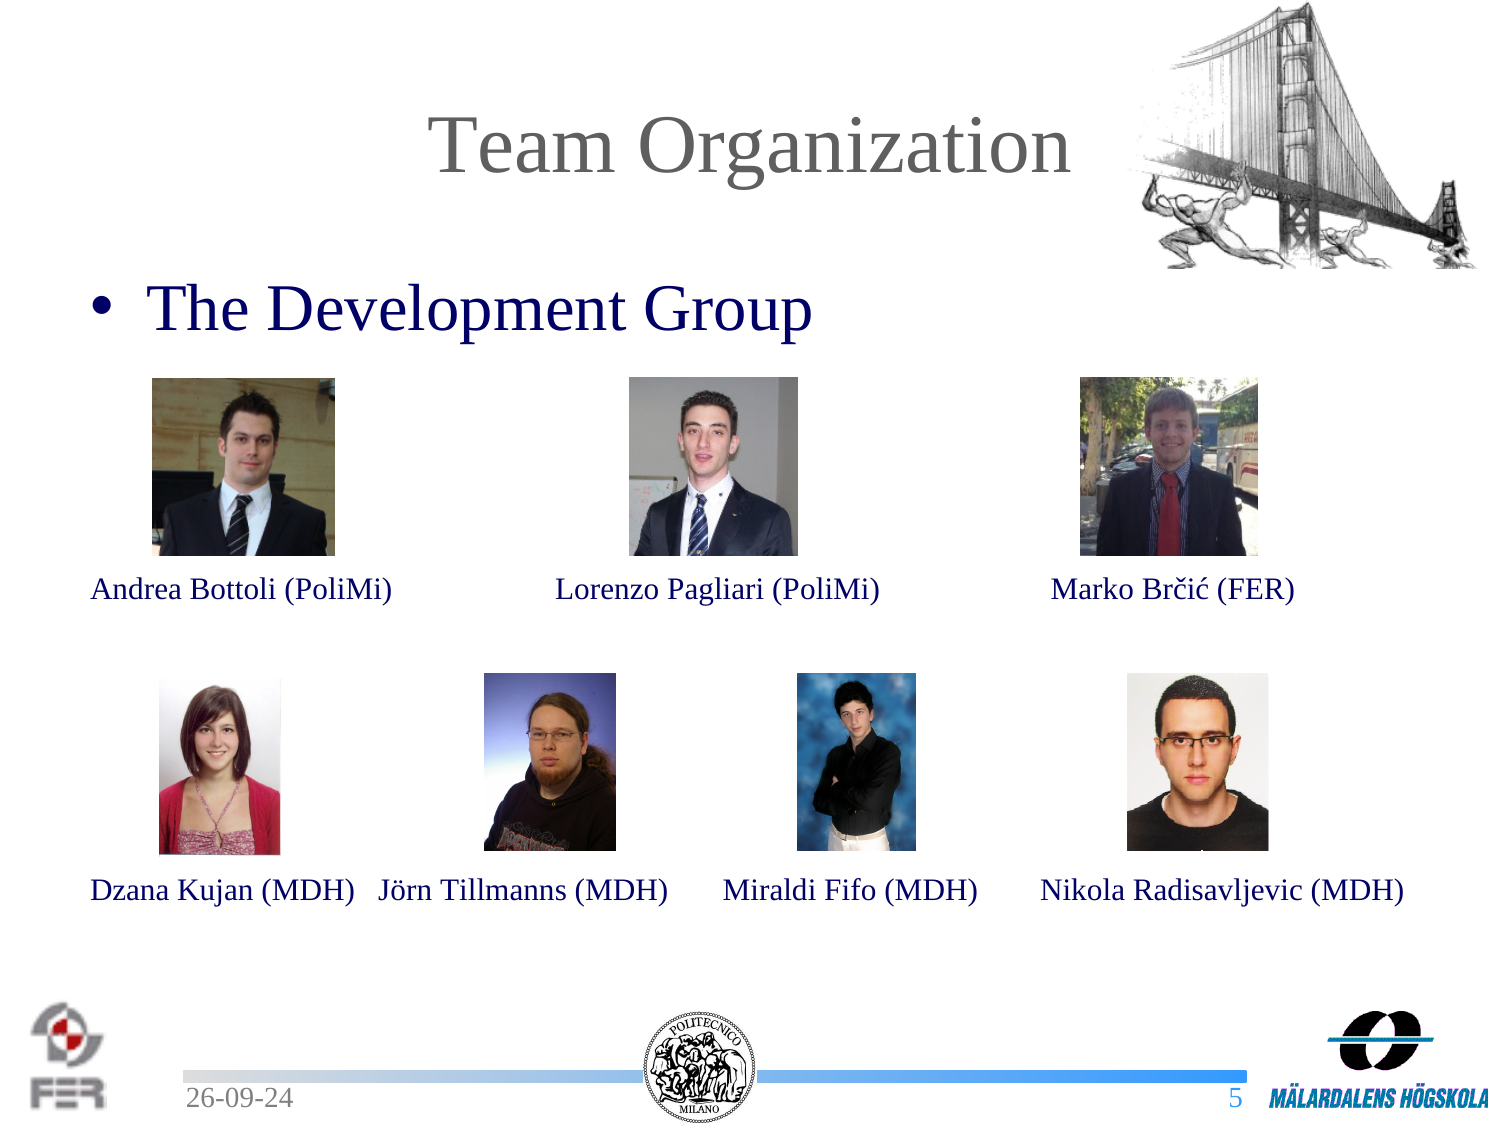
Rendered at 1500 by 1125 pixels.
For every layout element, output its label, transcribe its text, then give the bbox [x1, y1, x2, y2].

picture [1122, 0, 1477, 269]
title Team Organization [75, 45, 1122, 233]
list The Development Group Andrea Bottoli (PoliMi) Lorenzo Pagliari (PoliMi) Marko Brčić (FER) Dzana Kujan (MDH) Jörn Tillmanns (MDH) Miraldi Fifo (MDH) Nikola Radisavljevic (MDH) [75, 256, 1426, 1000]
picture [1454, 1091, 1459, 1108]
picture [1435, 1096, 1441, 1104]
text_box 13-12-02 [171, 1070, 396, 1114]
picture [643, 1011, 757, 1123]
picture [1368, 1093, 1374, 1104]
text_box <numero> [1186, 1070, 1258, 1114]
picture [29, 987, 107, 1125]
picture [152, 378, 335, 556]
picture [1269, 1011, 1488, 1108]
